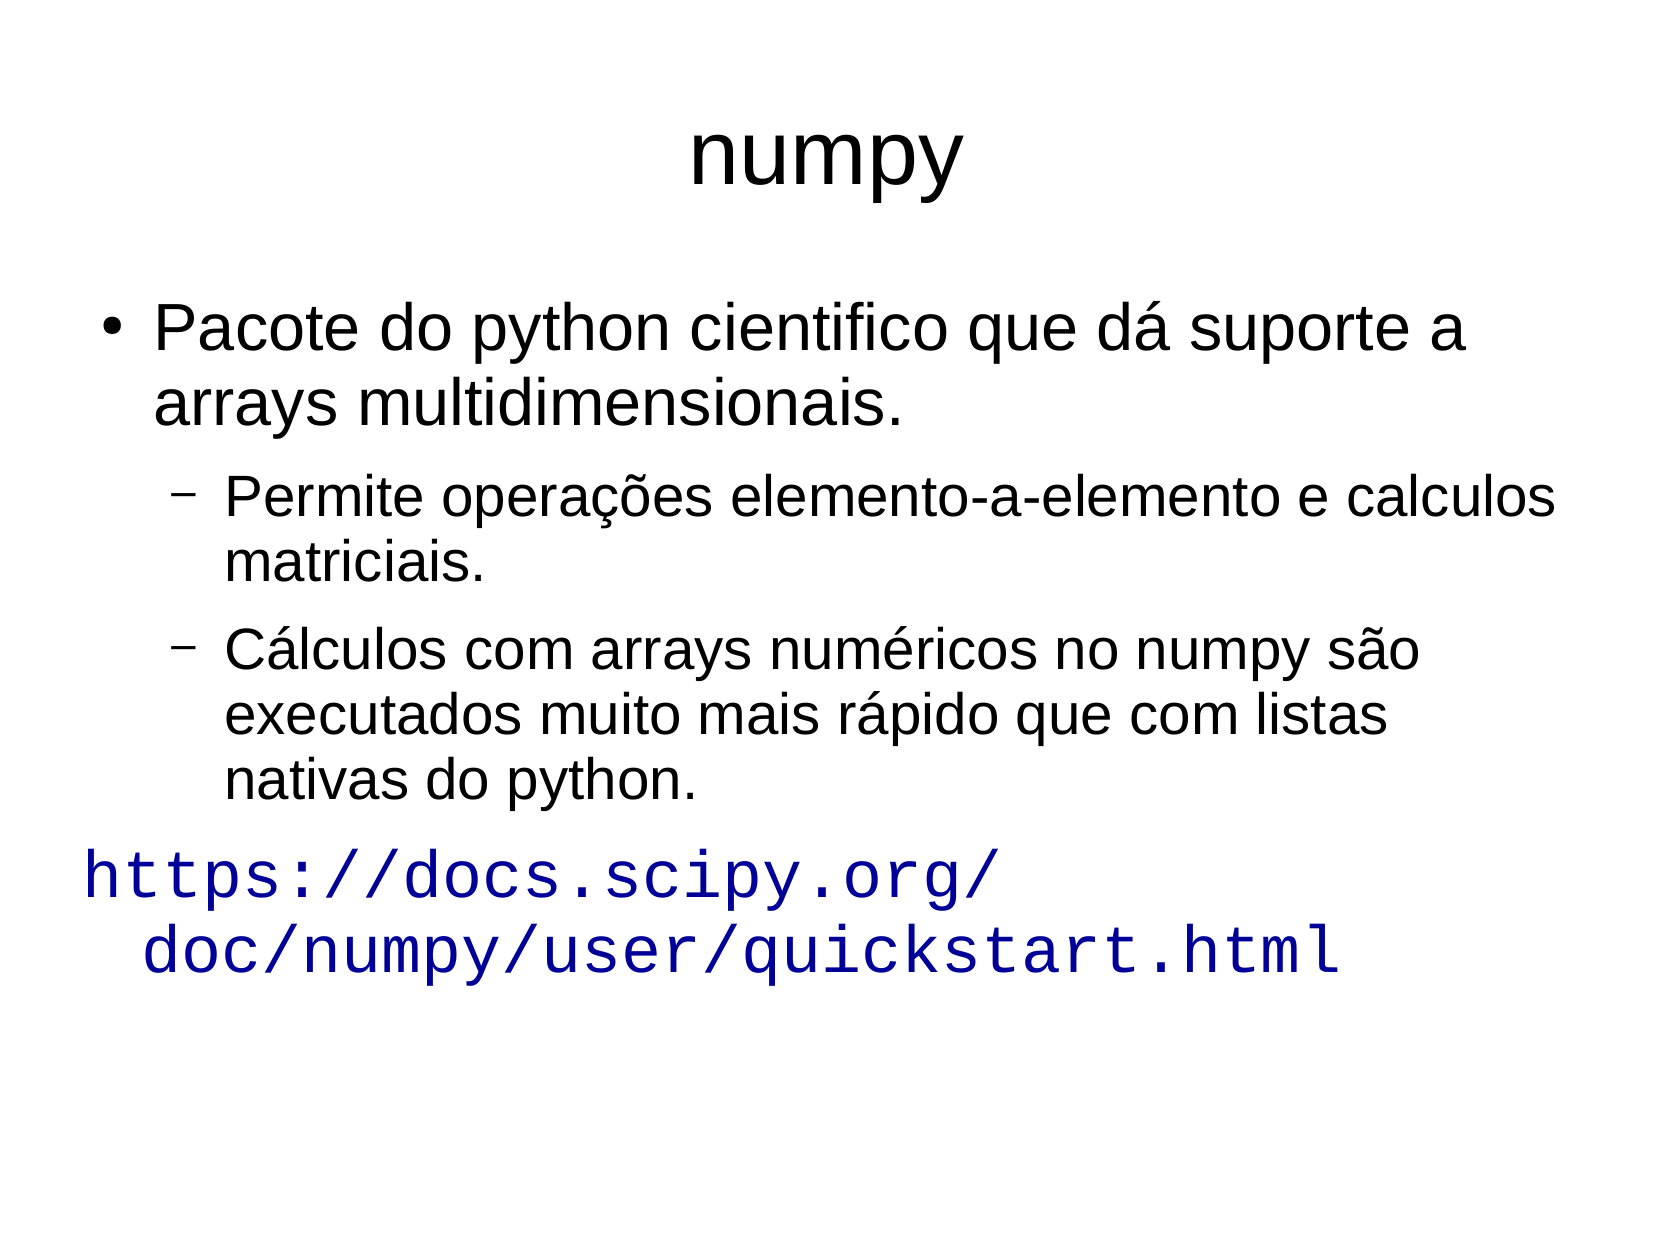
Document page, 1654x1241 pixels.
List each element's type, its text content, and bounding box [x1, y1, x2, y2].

list Pacote do python cientifico que dá suporte a arrays multidimensionais. Permite operações elemento-a-elemento e calculos matriciais. Cálculos com arrays numéricos no numpy são executados muito mais rápido que com listas nativas do python. https://docs.scipy.org/ doc/numpy/user/quickstart.html [82, 290, 1571, 1010]
title numpy [82, 49, 1571, 257]
